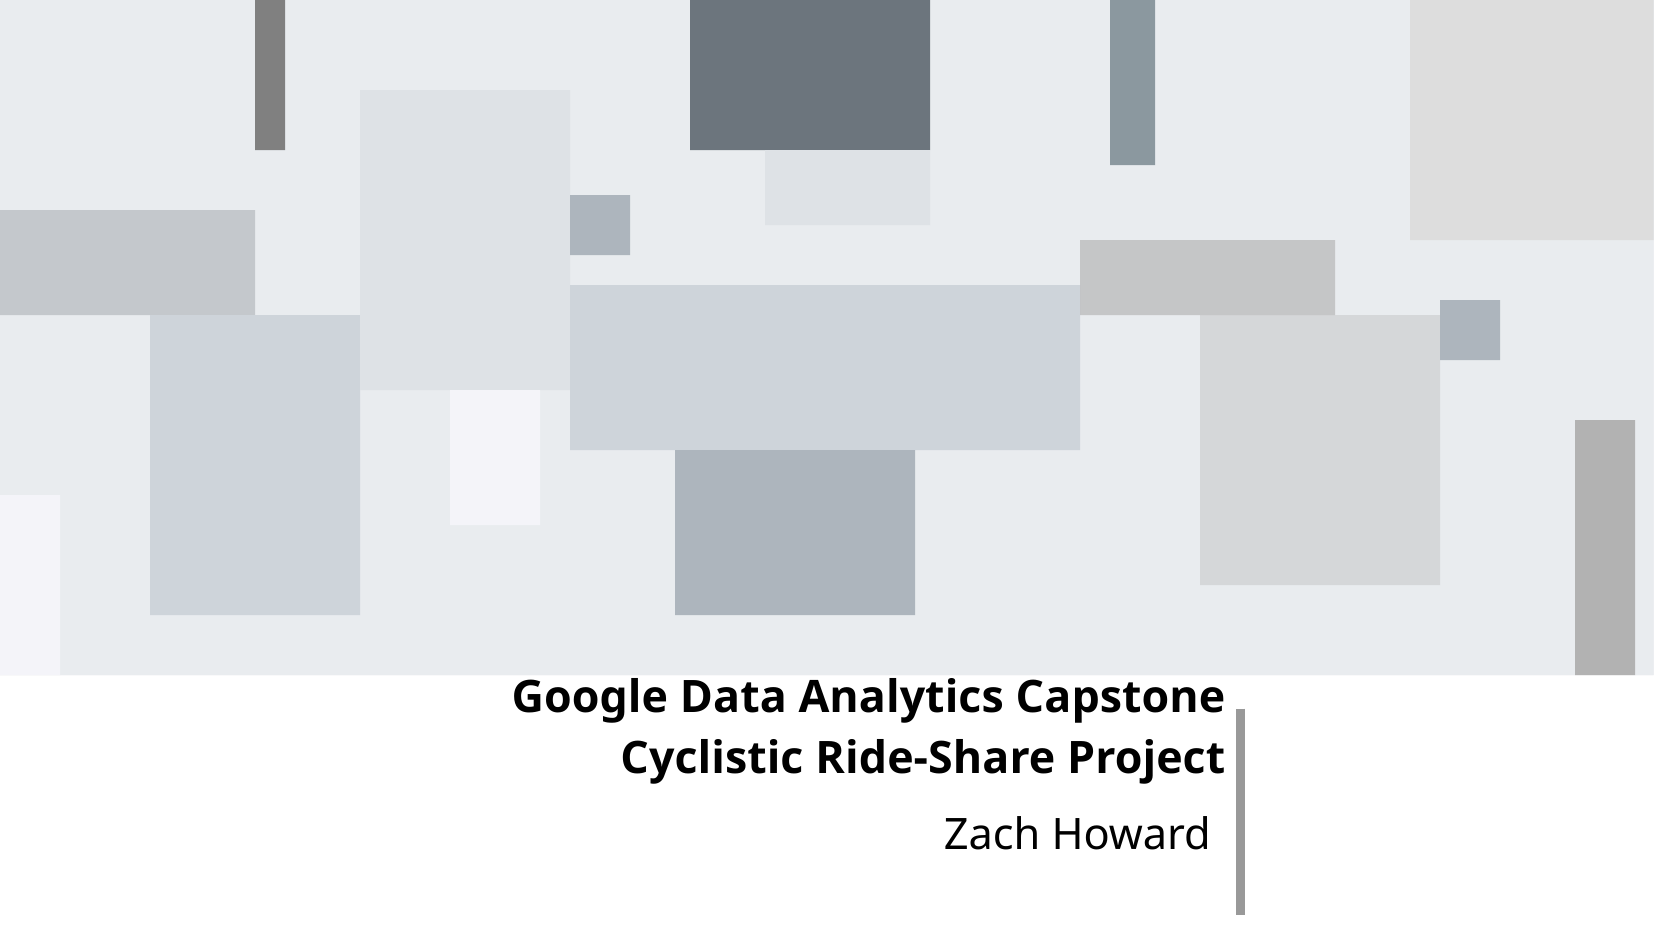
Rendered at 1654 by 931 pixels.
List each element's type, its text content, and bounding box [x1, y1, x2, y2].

subtitle Zach Howard [59, 803, 1211, 863]
title Google Data Analytics Capstone Cyclistic Ride-Share Project [75, 663, 1227, 788]
